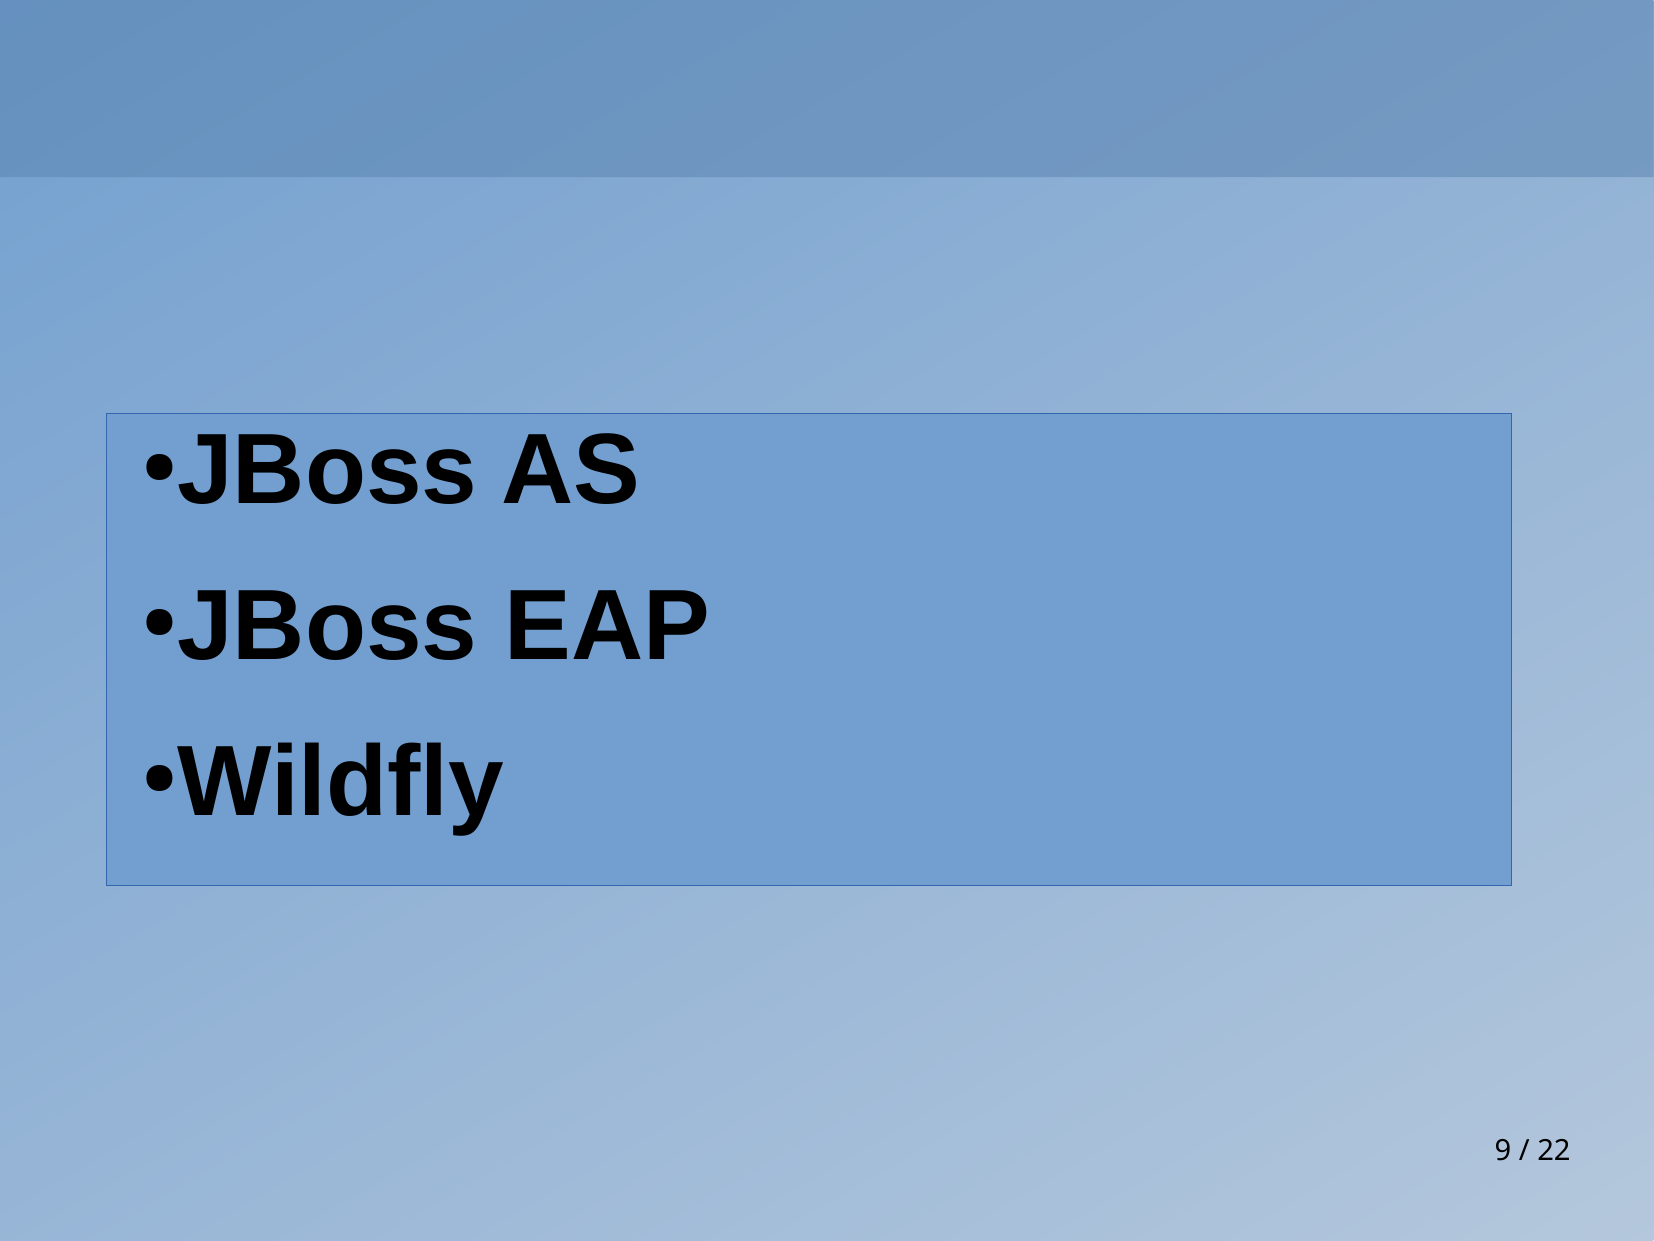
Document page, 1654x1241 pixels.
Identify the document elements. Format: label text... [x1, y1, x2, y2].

list JBoss AS JBoss EAP Wildfly [106, 413, 1512, 886]
